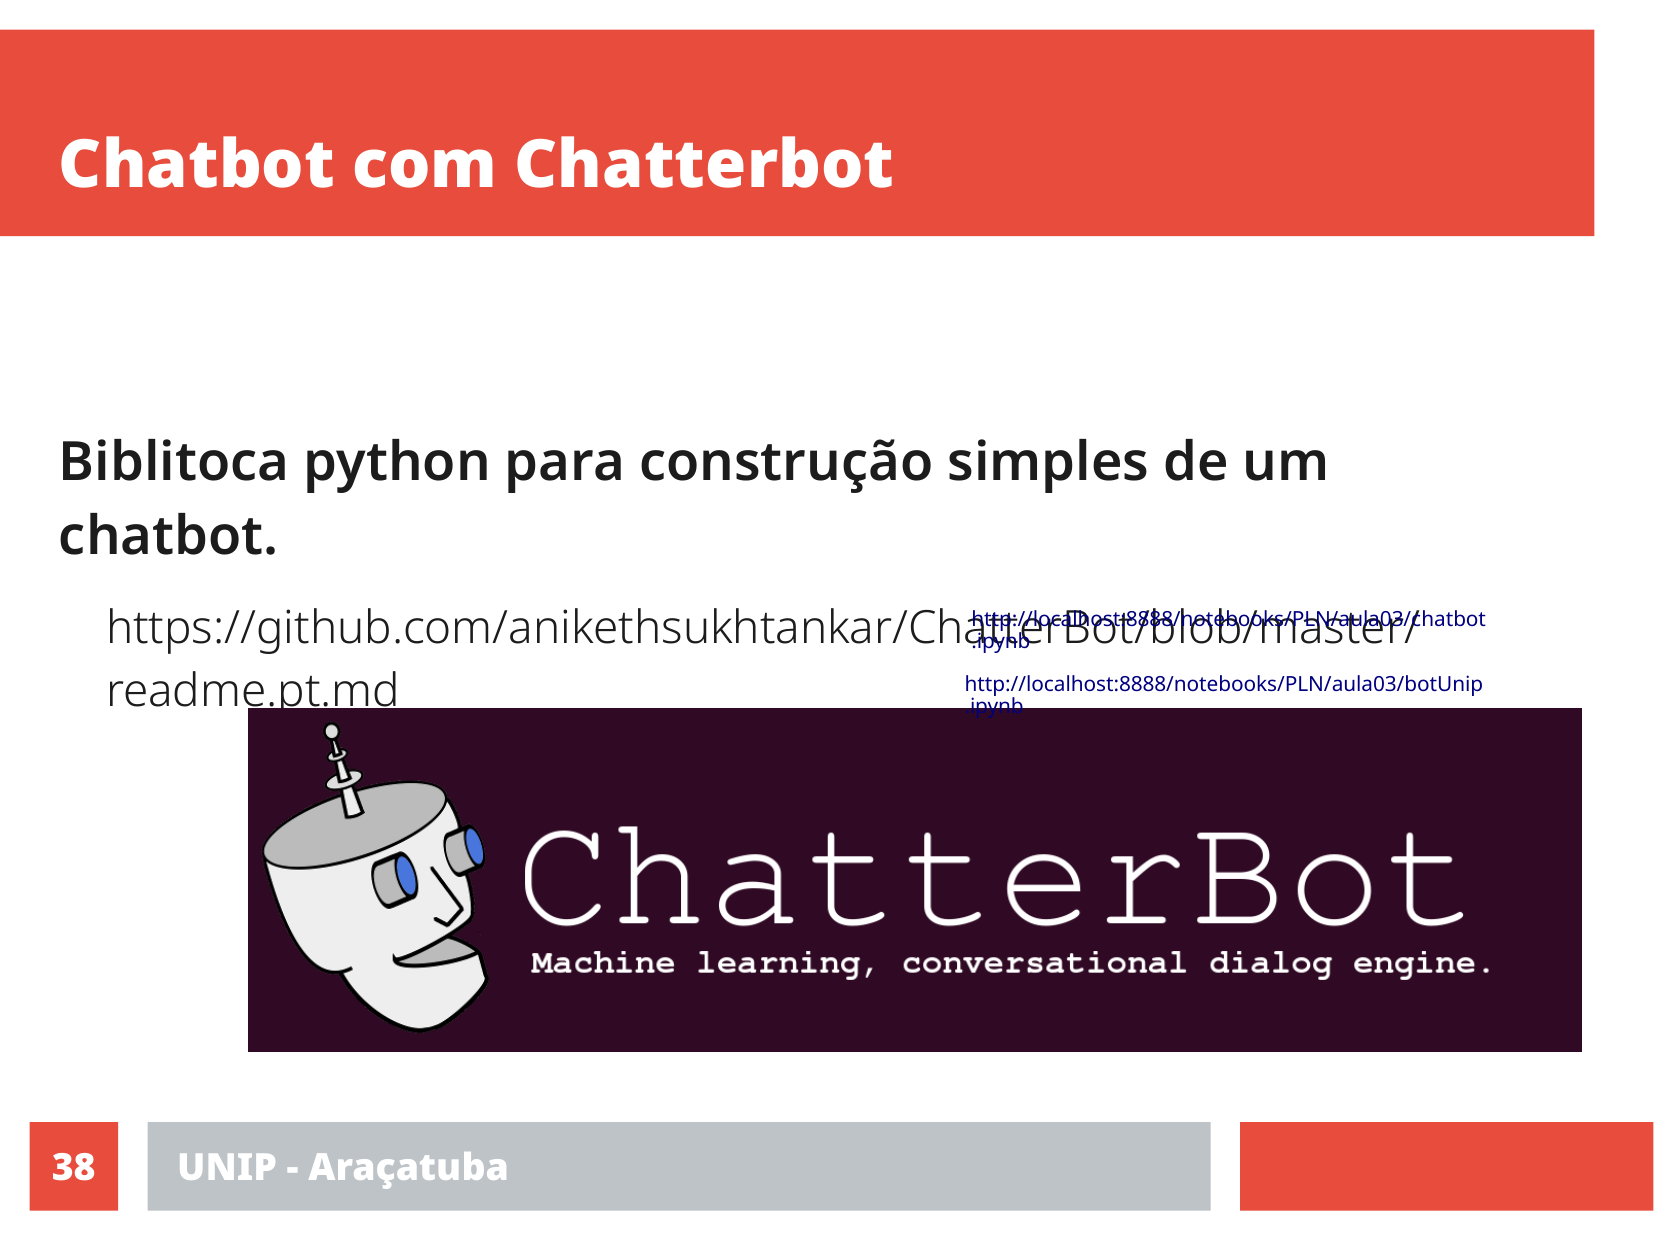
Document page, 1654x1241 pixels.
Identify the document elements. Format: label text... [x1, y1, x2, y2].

picture [248, 708, 1582, 1052]
title Chatbot com Chatterbot [59, 59, 1595, 207]
list Biblitoca python para construção simples de um chatbot. https://github.com/anikethsukhtankar/ChatterBot/blob/master/readme.pt.md [59, 324, 1565, 1093]
text_box http://localhost:8888/notebooks/PLN/aula03/botUnip.ipynb [949, 661, 1501, 703]
text_box http://localhost:8888/notebooks/PLN/aula03/chatbot.ipynb [956, 596, 1504, 638]
